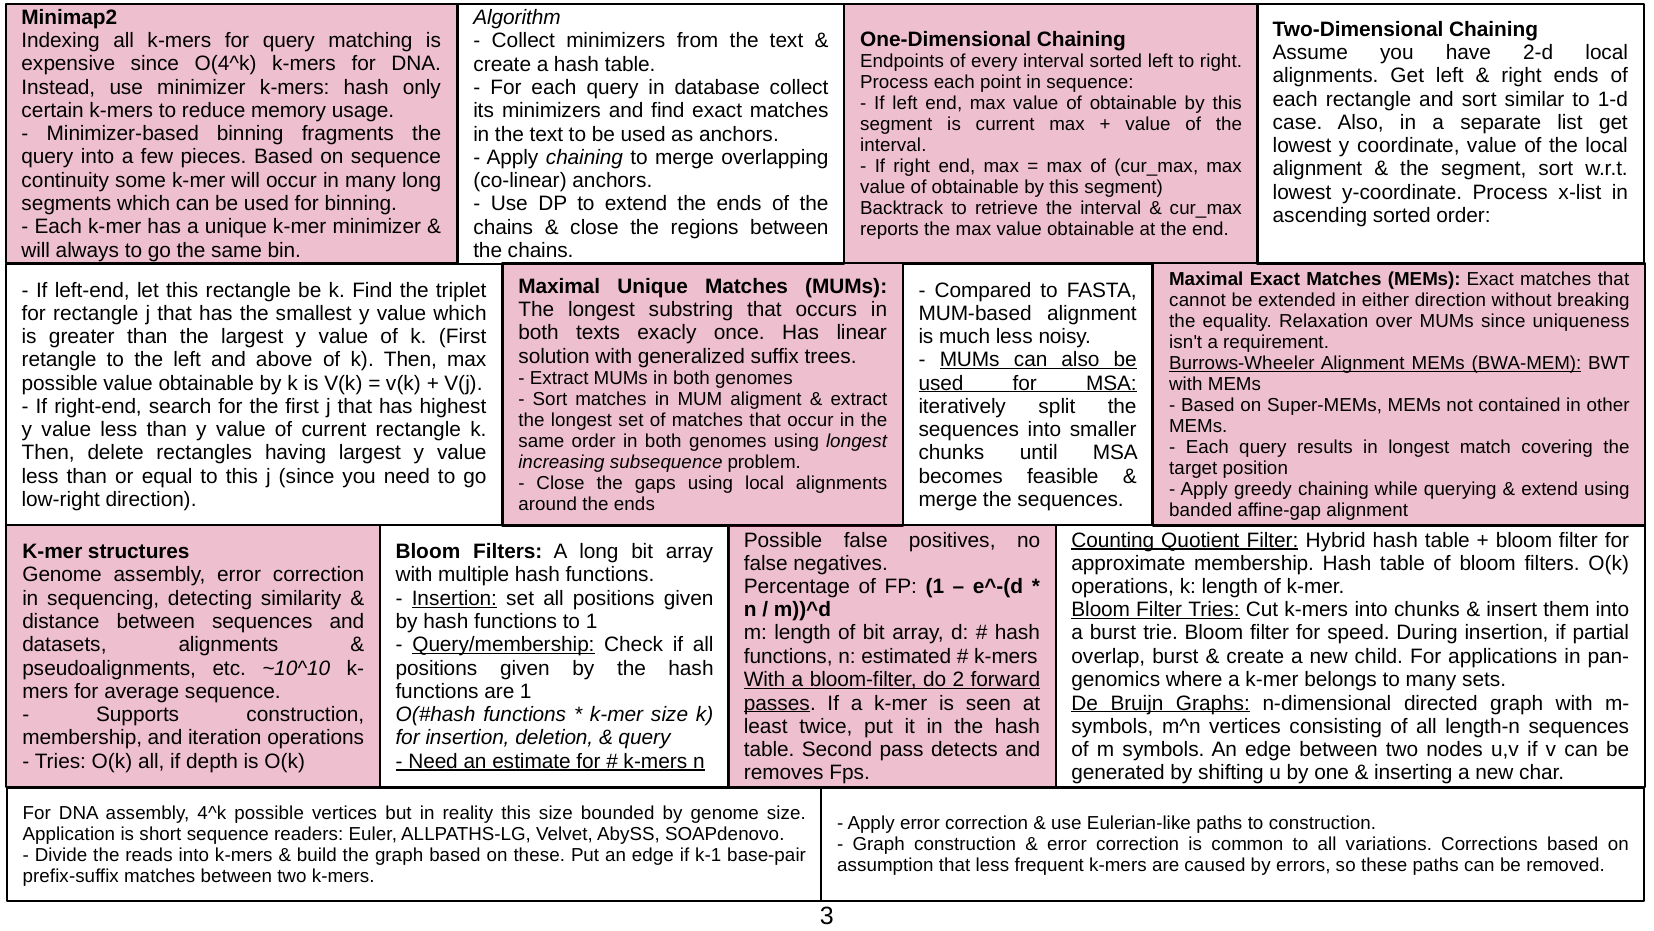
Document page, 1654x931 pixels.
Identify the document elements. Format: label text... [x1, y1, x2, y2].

text_box <number> [754, 901, 899, 931]
text_box Minimap2 Indexing all k-mers for query matching is expensive since O(4^k) k-mers for DNA. Instead, use minimizer k-mers: hash only certain k-mers to reduce memory usage. - Minimizer-based binning fragments the query into a few pieces. Based on sequence continuity some k-mer will occur in many long segments which can be used for binning. - Each k-mer has a unique k-mer minimizer & will always to go the same bin. [5, 3, 457, 263]
text_box Maximal Unique Matches (MUMs): The longest substring that occurs in both texts exacly once. Has linear solution with generalized suffix trees. - Extract MUMs in both genomes - Sort matches in MUM aligment & extract the longest set of matches that occur in the same order in both genomes using longest increasing subsequence problem. - Close the gaps using local alignments around the ends [502, 264, 902, 524]
text_box Possible false positives, no false negatives. Percentage of FP: (1 – e^-(d * n / m))^d m: length of bit array, d: # hash functions, n: estimated # k-mers With a bloom-filter, do 2 forward passes. If a k-mer is seen at least twice, put it in the hash table. Second pass detects and removes Fps. [728, 524, 1055, 787]
text_box Maximal Exact Matches (MEMs): Exact matches that cannot be extended in either direction without breaking the equality. Relaxation over MUMs since uniqueness isn't a requirement. Burrows-Wheeler Alignment MEMs (BWA-MEM): BWT with MEMs - Based on Super-MEMs, MEMs not contained in other MEMs. - Each query results in longest match covering the target position - Apply greedy chaining while querying & extend using banded affine-gap alignment [1153, 263, 1645, 524]
text_box Algorithm - Collect minimizers from the text & create a hash table. - For each query in database collect its minimizers and find exact matches in the text to be used as anchors. - Apply chaining to merge overlapping (co-linear) anchors. - Use DP to extend the ends of the chains & close the regions between the chains. [457, 4, 844, 264]
text_box Two-Dimensional Chaining Assume you have 2-d local alignments. Get left & right ends of each rectangle and sort similar to 1-d case. Also, in a separate list get lowest y coordinate, value of the local alignment & the segment, sort w.r.t. lowest y-coordinate. Process x-list in ascending sorted order: [1256, 4, 1644, 264]
text_box Bloom Filters: A long bit array with multiple hash functions. - Insertion: set all positions given by hash functions to 1 - Query/membership: Check if all positions given by the hash functions are 1 O(#hash functions * k-mer size k) for insertion, deletion, & query - Need an estimate for # k-mers n [379, 524, 728, 787]
text_box For DNA assembly, 4^k possible vertices but in reality this size bounded by genome size. Application is short sequence readers: Euler, ALLPATHS-LG, Velvet, AbySS, SOAPdenovo. - Divide the reads into k-mers & build the graph based on these. Put an edge if k-1 base-pair prefix-suffix matches between two k-mers. [7, 787, 821, 901]
text_box One-Dimensional Chaining Endpoints of every interval sorted left to right. Process each point in sequence: - If left end, max value of obtainable by this segment is current max + value of the interval. - If right end, max = max of (cur_max, max value of obtainable by this segment) Backtrack to retrieve the interval & cur_max reports the max value obtainable at the end. [844, 3, 1258, 264]
text_box K-mer structures Genome assembly, error correction in sequencing, detecting similarity & distance between sequences and datasets, alignments & pseudoalignments, etc. ~10^10 k-mers for average sequence. - Supports construction, membership, and iteration operations - Tries: O(k) all, if depth is O(k) [6, 524, 379, 788]
text_box - If left-end, let this rectangle be k. Find the triplet for rectangle j that has the smallest y value which is greater than the largest y value of k. (First retangle to the left and above of k). Then, max possible value obtainable by k is V(k) = v(k) + V(j). - If right-end, search for the first j that has highest y value less than y value of current rectangle k. Then, delete rectangles having largest y value less than or equal to this j (since you need to go low-right direction). [5, 263, 502, 526]
text_box Counting Quotient Filter: Hybrid hash table + bloom filter for approximate membership. Hash table of bloom filters. O(k) operations, k: length of k-mer. Bloom Filter Tries: Cut k-mers into chunks & insert them into a burst trie. Bloom filter for speed. During insertion, if partial overlap, burst & create a new child. For applications in pan-genomics where a k-mer belongs to many sets. De Bruijn Graphs: n-dimensional directed graph with m-symbols, m^n vertices consisting of all length-n sequences of m symbols. An edge between two nodes u,v if v can be generated by shifting u by one & inserting a new char. [1055, 524, 1645, 787]
text_box - Compared to FASTA, MUM-based alignment is much less noisy. - MUMs can also be used for MSA: iteratively split the sequences into smaller chunks until MSA becomes feasible & merge the sequences. [902, 264, 1153, 524]
text_box - Apply error correction & use Eulerian-like paths to construction. - Graph construction & error correction is common to all variations. Corrections based on assumption that less frequent k-mers are caused by errors, so these paths can be removed. [821, 787, 1645, 901]
